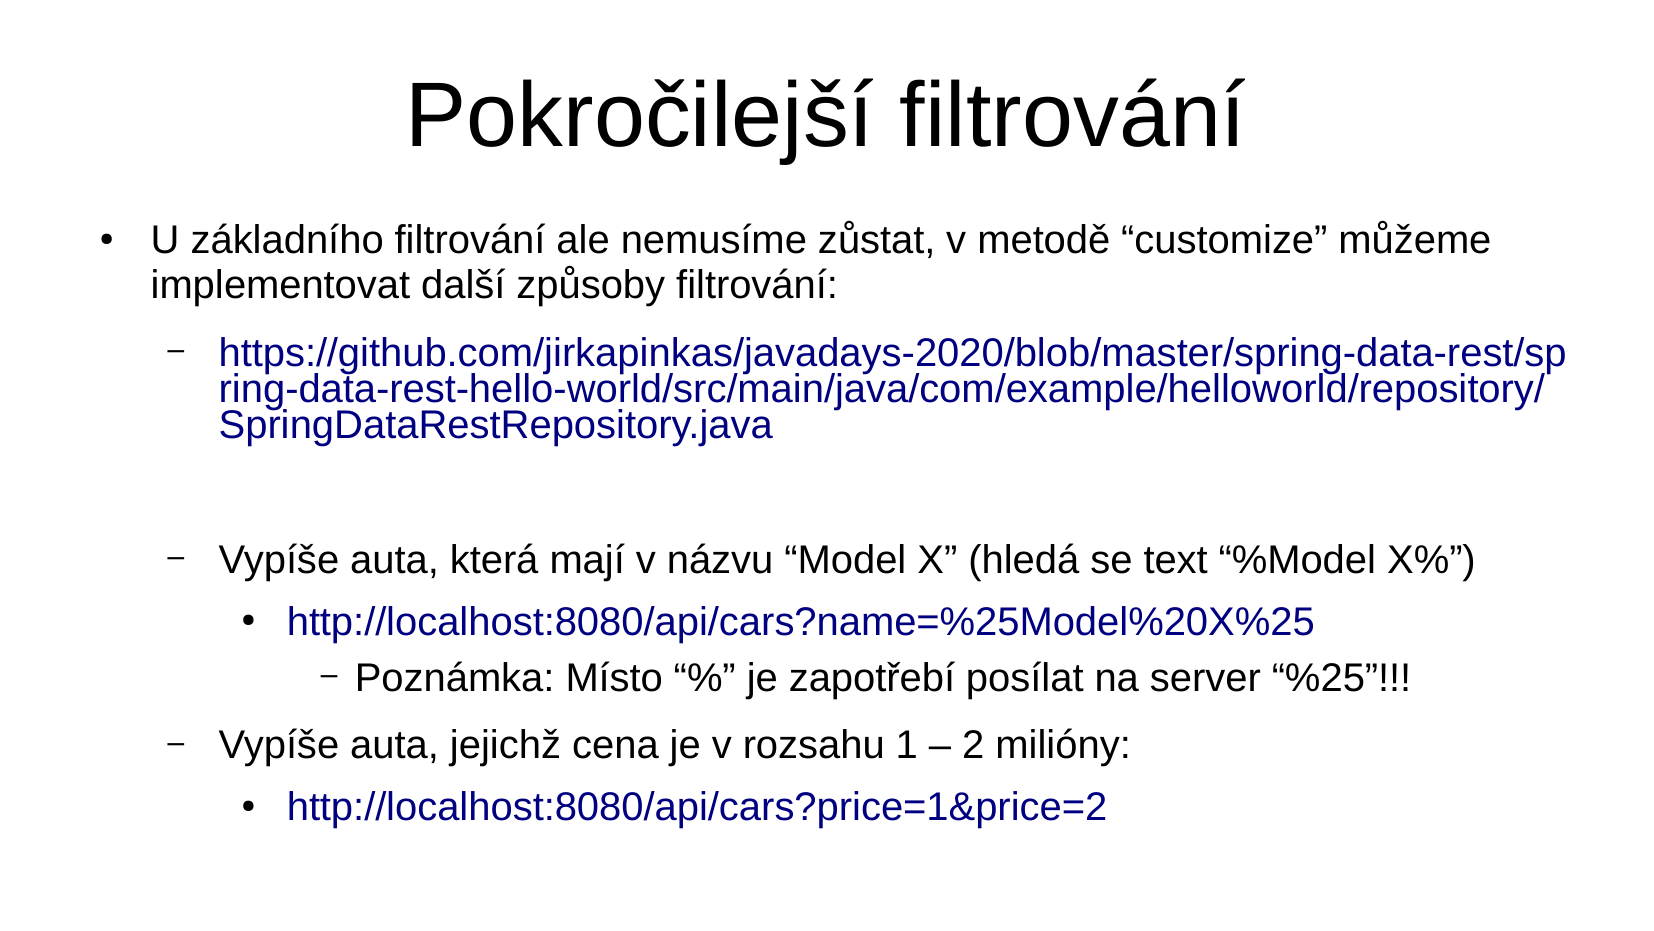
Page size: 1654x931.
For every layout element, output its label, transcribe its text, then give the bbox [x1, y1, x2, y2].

title Pokročilejší filtrování [82, 37, 1571, 193]
list U základního filtrování ale nemusíme zůstat, v metodě “customize” můžeme implementovat další způsoby filtrování: https://github.com/jirkapinkas/javadays-2020/blob/master/spring-data-rest/spring-data-rest-hello-world/src/main/java/com/example/helloworld/repository/SpringDataRestRepository.java Vypíše auta, která mají v názvu “Model X” (hledá se text “%Model X%”) http://localhost:8080/api/cars?name=%25Model%20X%25 Poznámka: Místo “%” je zapotřebí posílat na server “%25”!!! Vypíše auta, jejichž cena je v rozsahu 1 – 2 milióny: http://localhost:8080/api/cars?price=1&price=2 [82, 217, 1571, 758]
